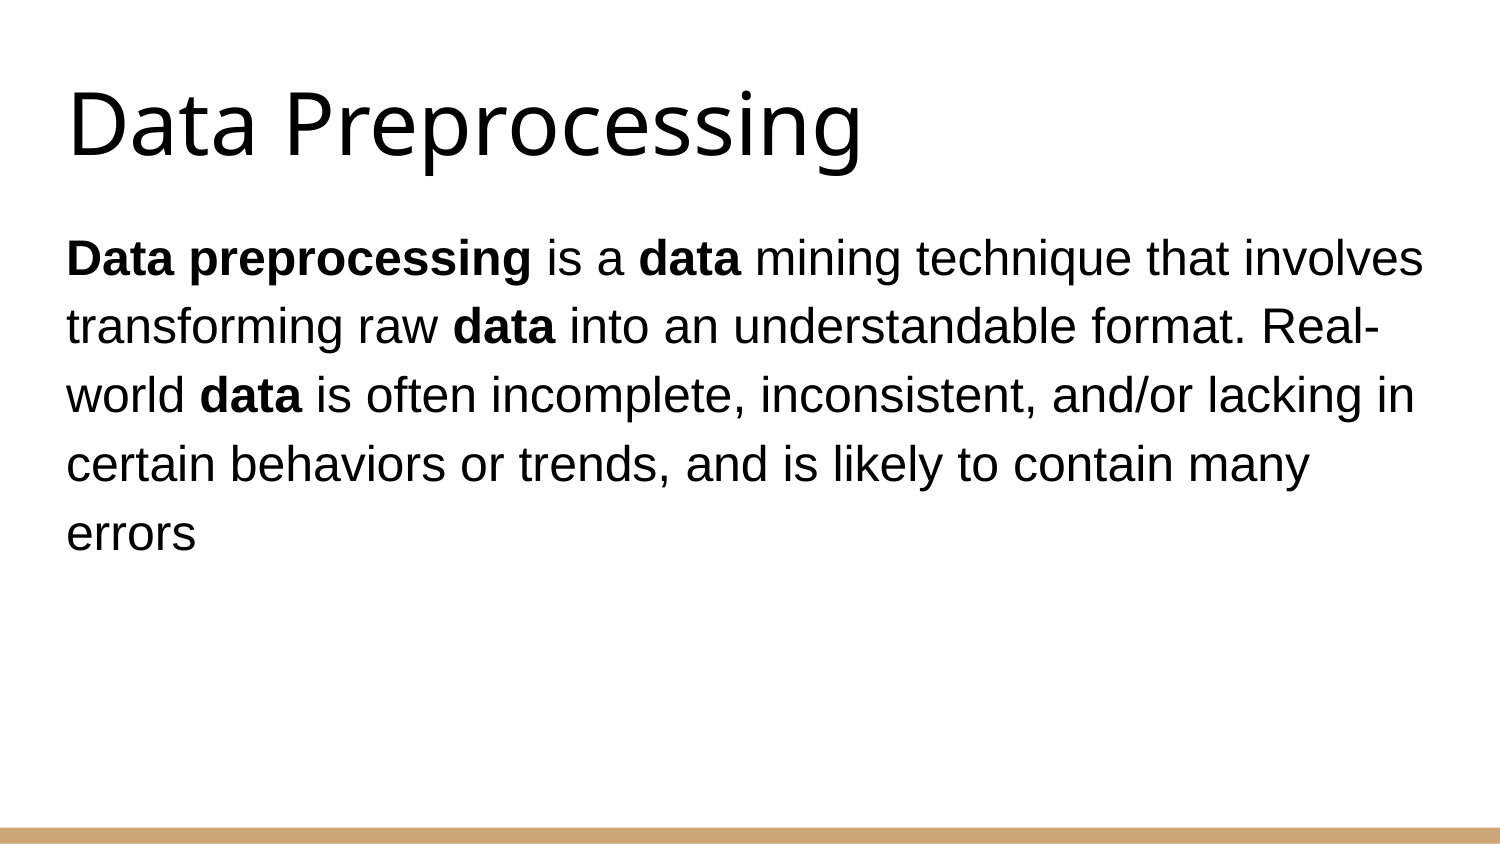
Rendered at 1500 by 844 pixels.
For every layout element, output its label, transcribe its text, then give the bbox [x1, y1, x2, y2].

title Data Preprocessing [51, 51, 1449, 189]
list Data preprocessing is a data mining technique that involves transforming raw data into an understandable format. Real-world data is often incomplete, inconsistent, and/or lacking in certain behaviors or trends, and is likely to contain many errors [51, 200, 1449, 752]
